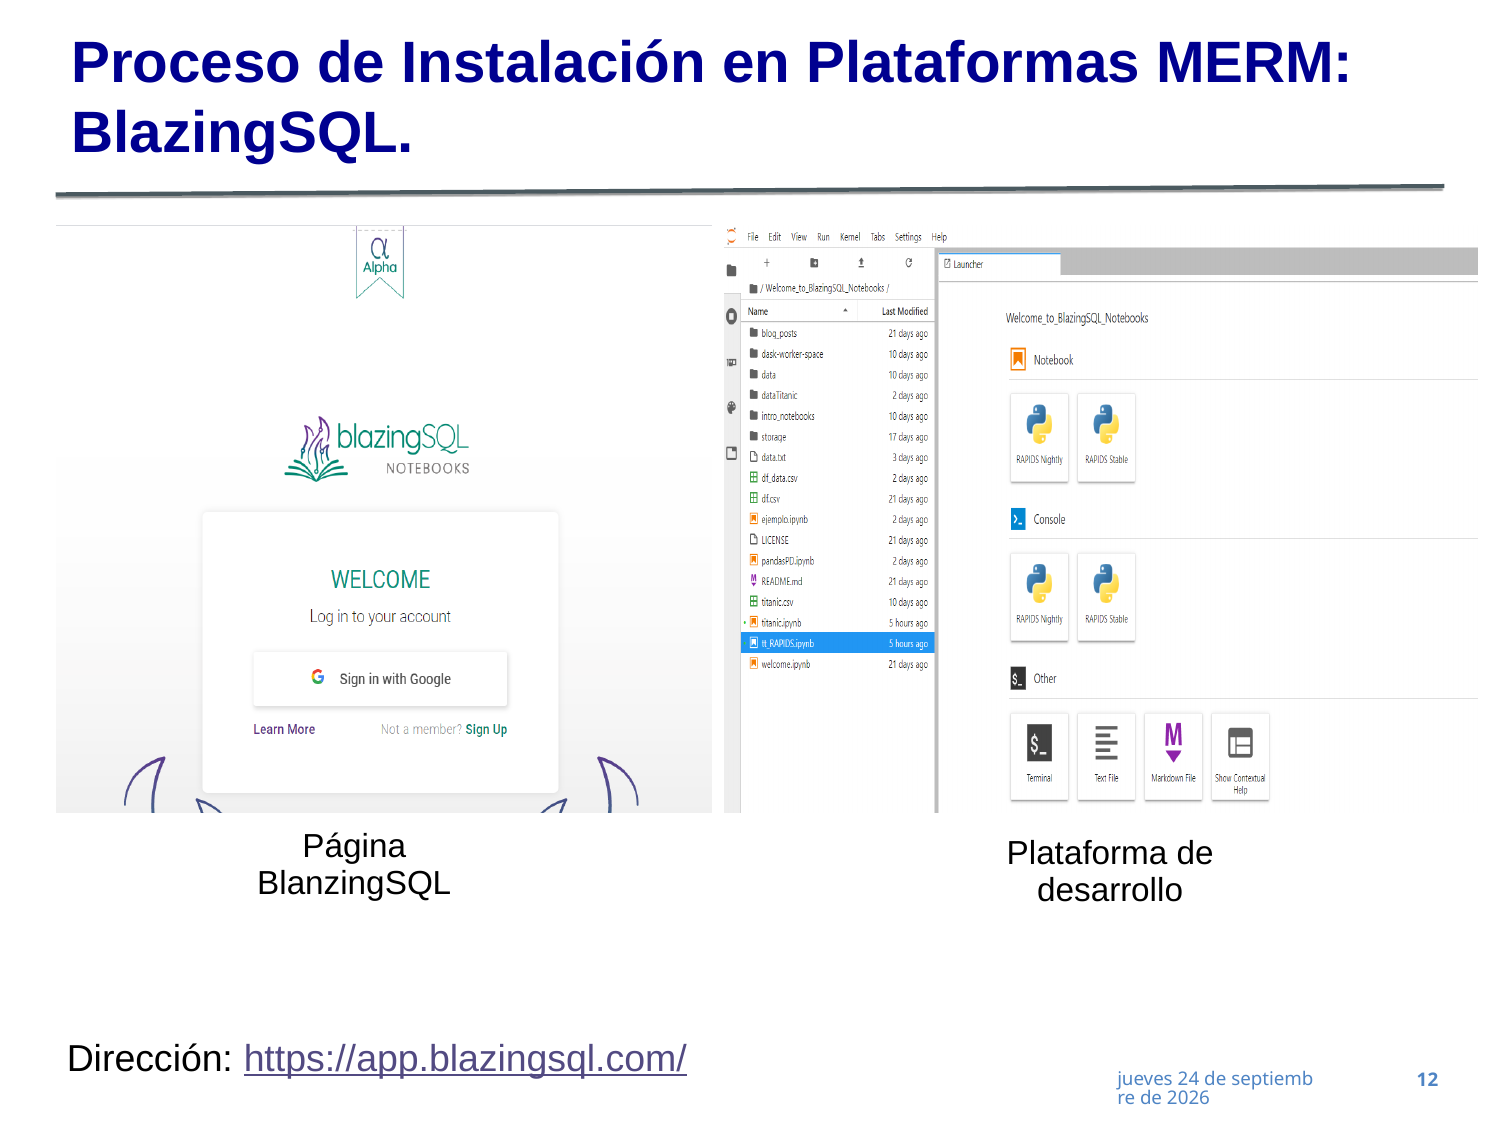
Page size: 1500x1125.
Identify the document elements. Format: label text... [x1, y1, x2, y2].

text_box Dirección: https://app.blazingsql.com/ [52, 1026, 721, 1087]
text_box Página BlanzingSQL [188, 820, 520, 910]
text_box Plataforma de desarrollo [944, 826, 1276, 916]
slide_number <número> [1390, 1059, 1454, 1104]
title Proceso de Instalación en Plataformas MERM: BlazingSQL. [56, 45, 1442, 143]
picture [56, 225, 712, 813]
picture [724, 225, 1478, 813]
